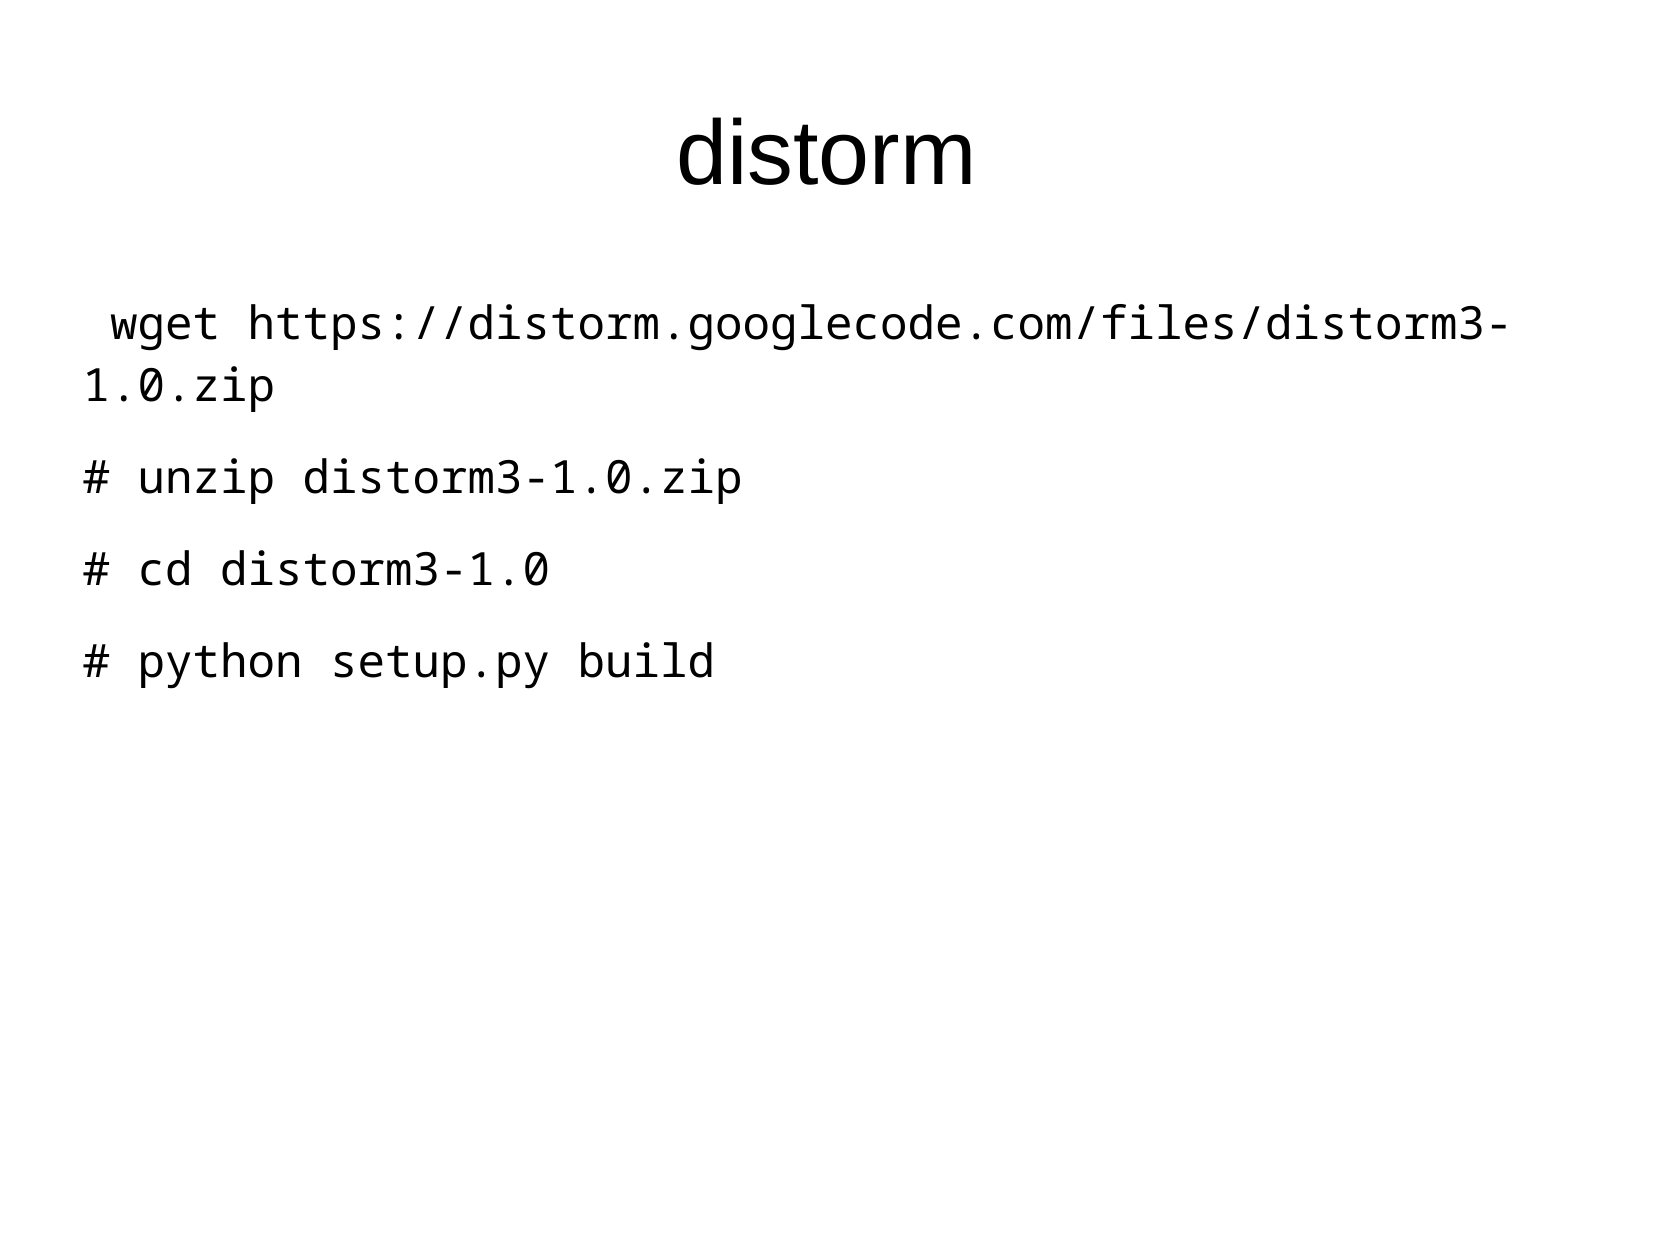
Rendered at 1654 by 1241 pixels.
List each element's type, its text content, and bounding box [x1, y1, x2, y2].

list wget https://distorm.googlecode.com/files/distorm3-1.0.zip # unzip distorm3-1.0.zip # cd distorm3-1.0 # python setup.py build [82, 290, 1571, 1010]
title distorm [82, 49, 1571, 257]
